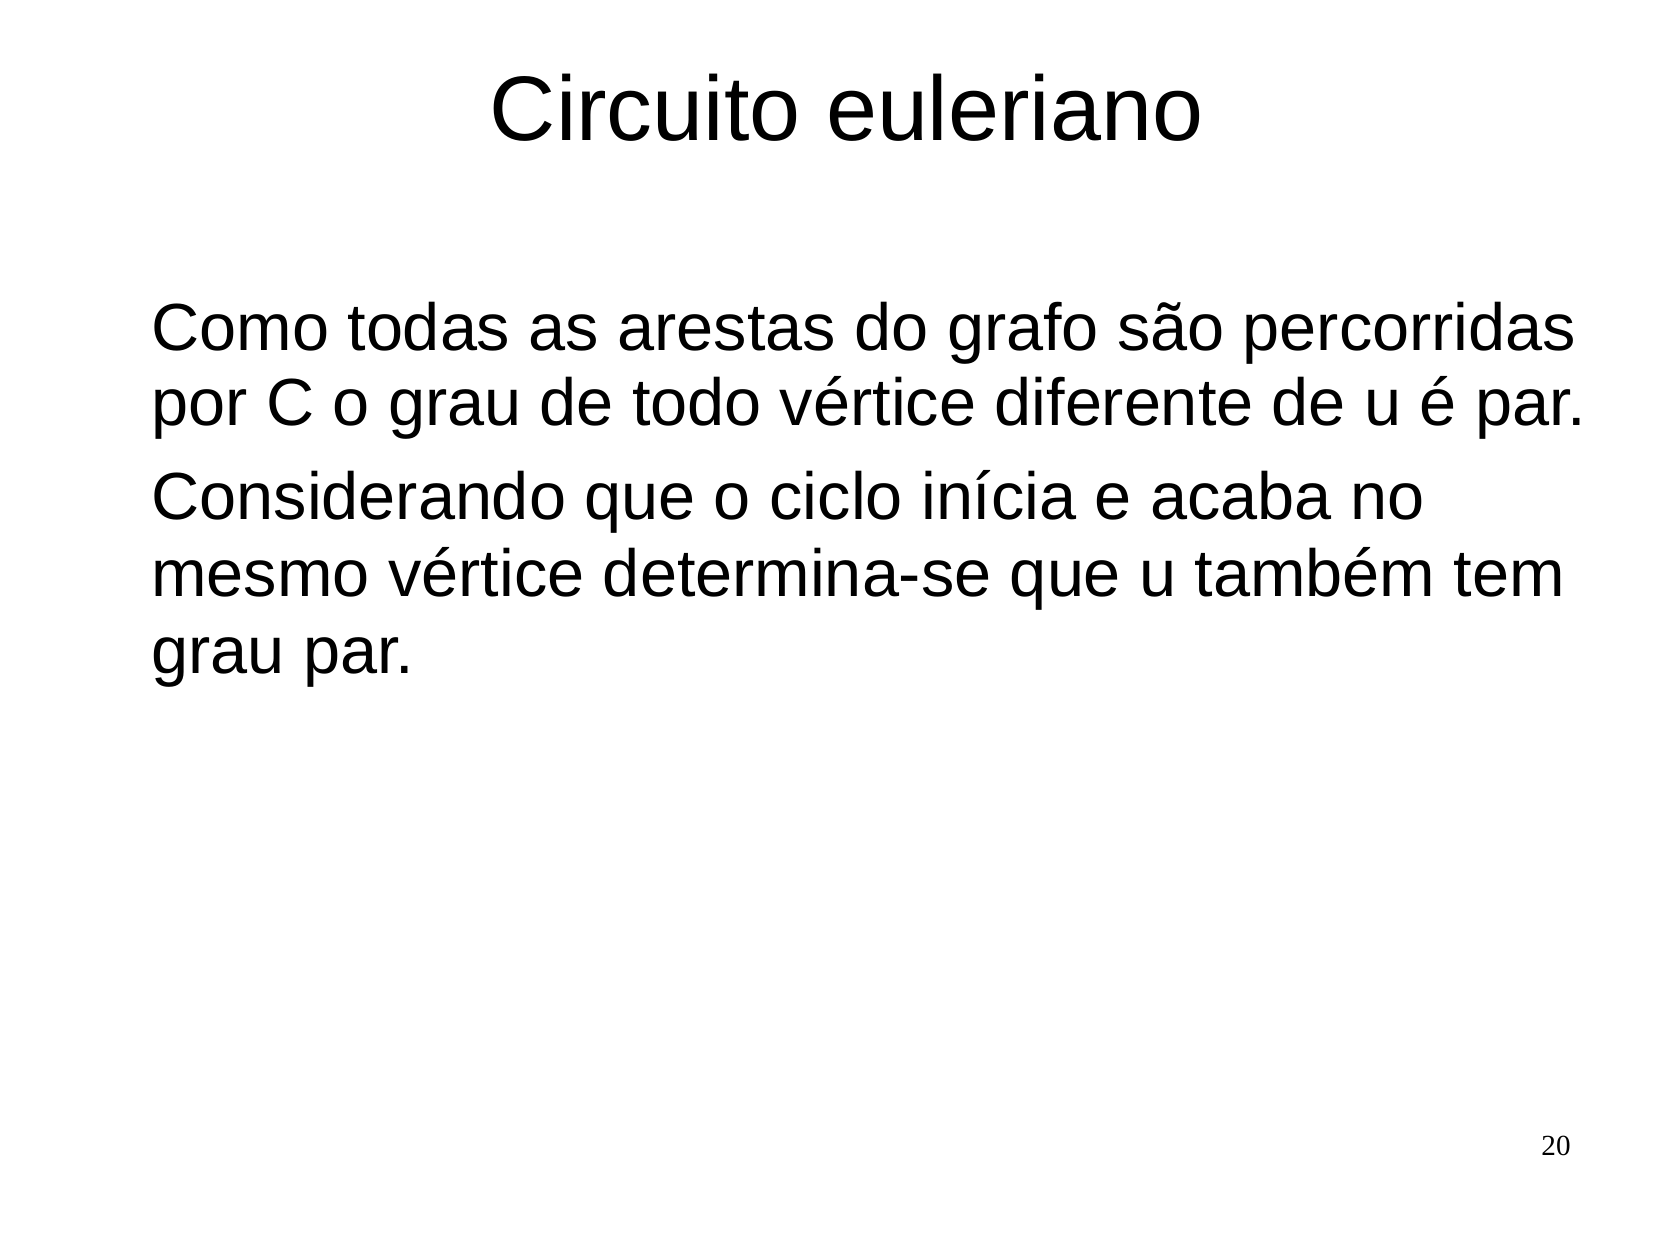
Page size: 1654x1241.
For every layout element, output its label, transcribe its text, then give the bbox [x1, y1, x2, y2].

list Como todas as arestas do grafo são percorridas por C o grau de todo vértice diferente de u é par. Considerando que o ciclo inícia e acaba no mesmo vértice determina-se que u também tem grau par. [151, 289, 1599, 1004]
title Circuito euleriano [261, 51, 1433, 165]
